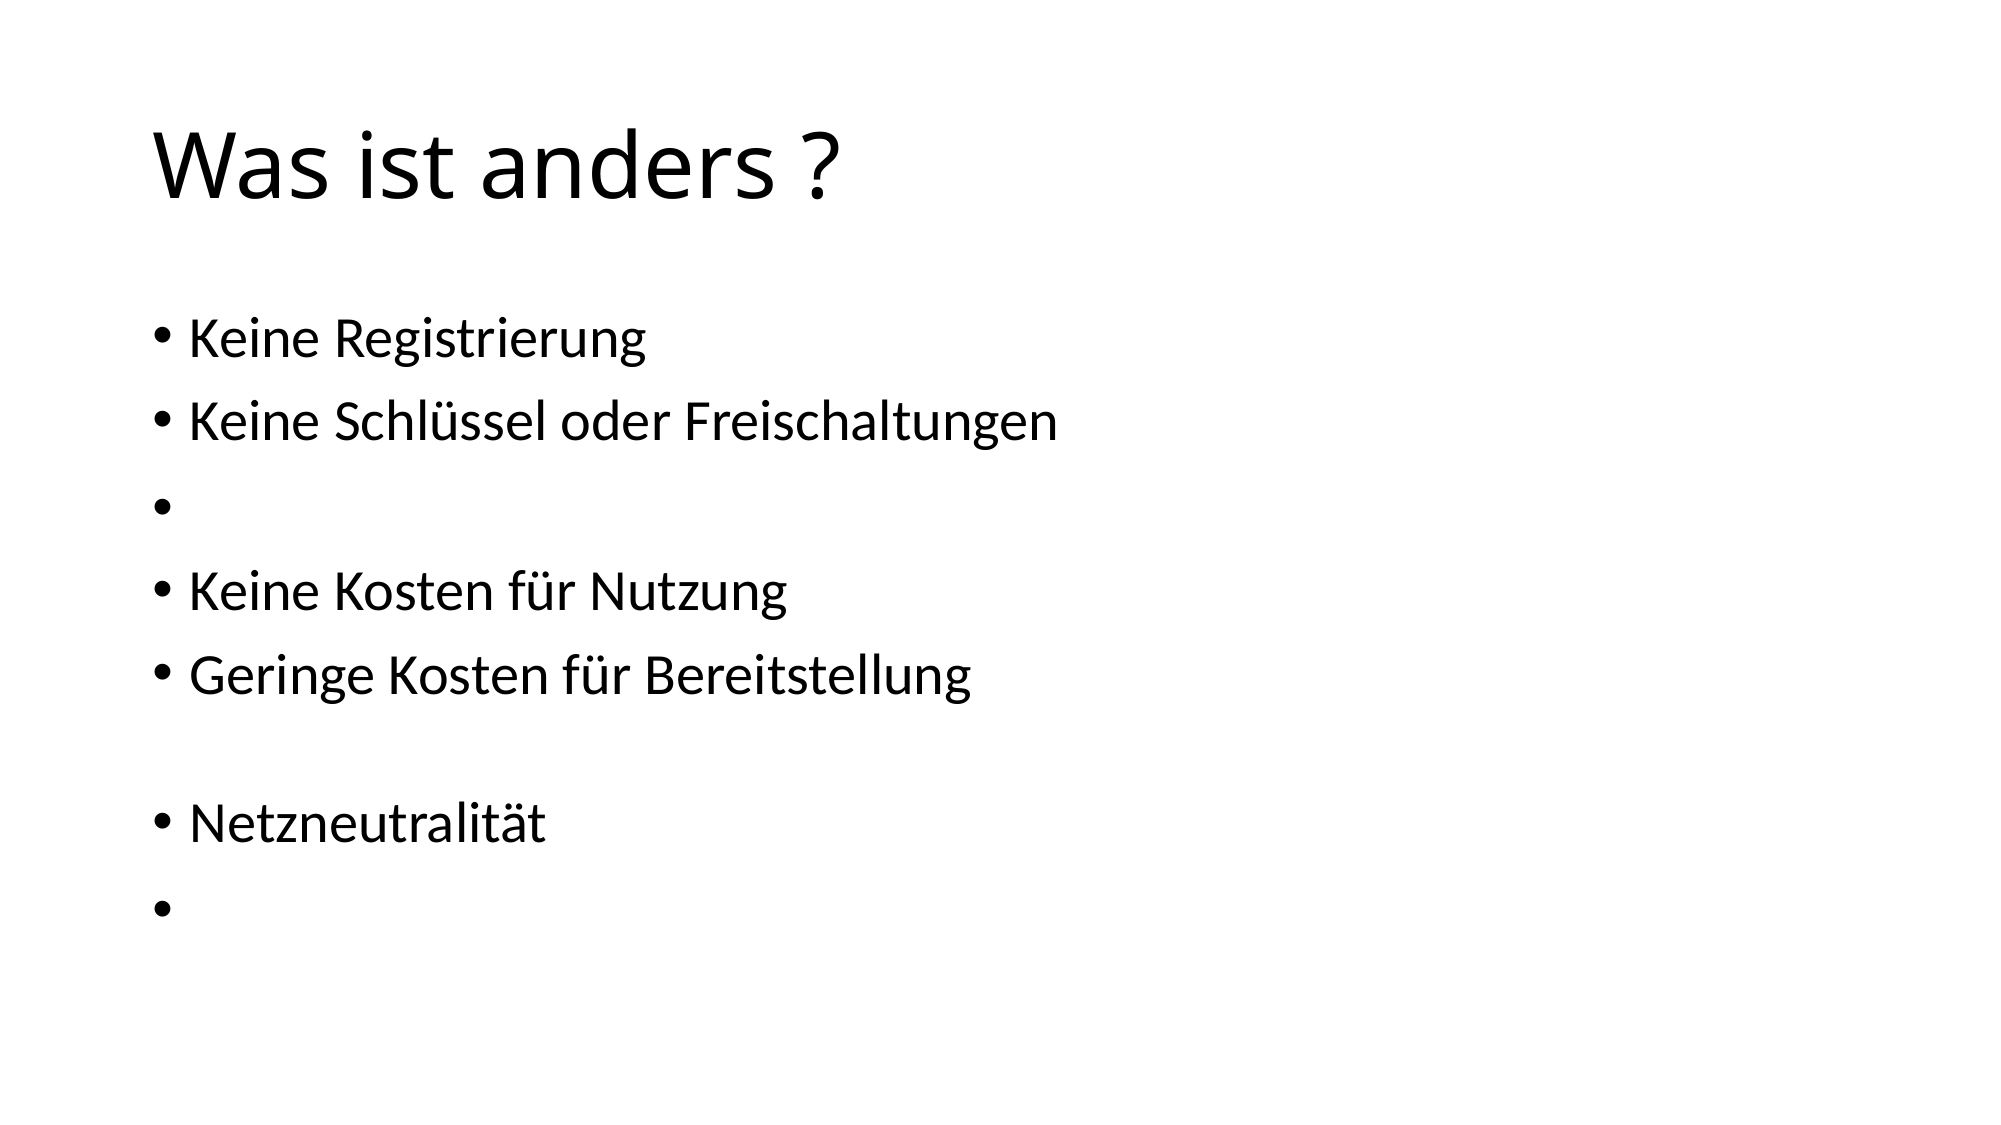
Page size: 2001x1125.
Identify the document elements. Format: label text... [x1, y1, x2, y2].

title Was ist anders ? [137, 59, 1863, 278]
list Keine Registrierung Keine Schlüssel oder Freischaltungen Keine Kosten für Nutzung Geringe Kosten für Bereitstellung Netzneutralität [137, 299, 1863, 1014]
